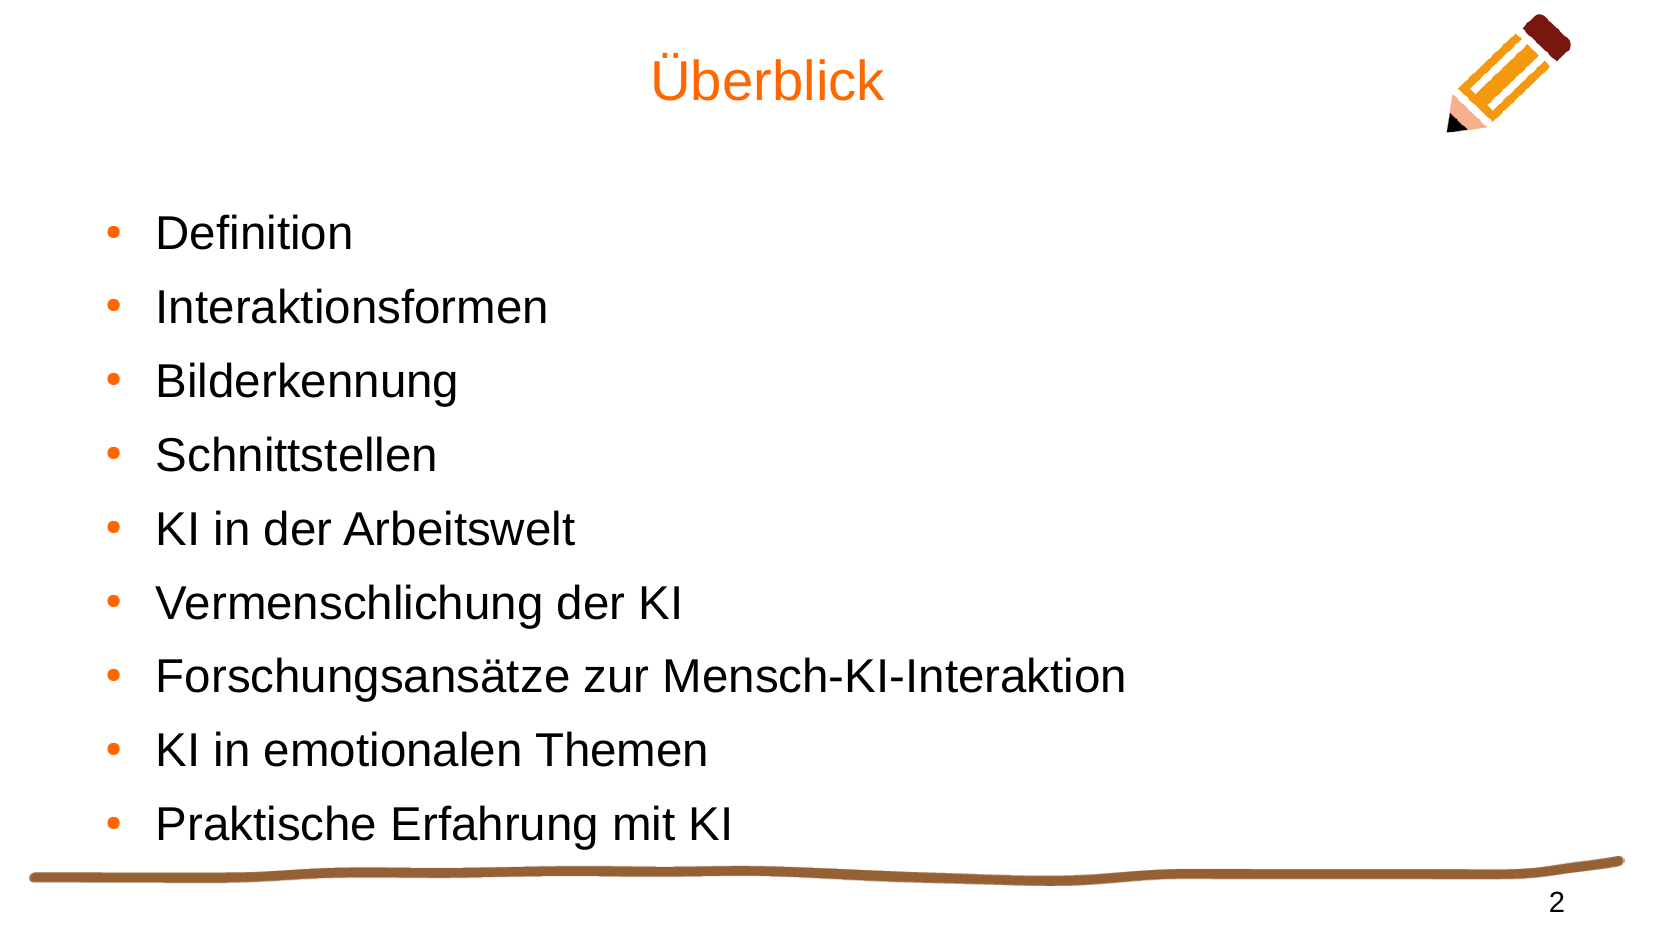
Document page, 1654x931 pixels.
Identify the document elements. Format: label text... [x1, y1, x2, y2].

picture [29, 856, 1625, 886]
list Definition Interaktionsformen Bilderkennung Schnittstellen KI in der Arbeitswelt Vermenschlichung der KI Forschungsansätze zur Mensch-KI-Interaktion KI in emotionalen Themen Praktische Erfahrung mit KI [88, 206, 1565, 857]
title Überblick [88, 29, 1447, 133]
picture [1446, 14, 1571, 133]
